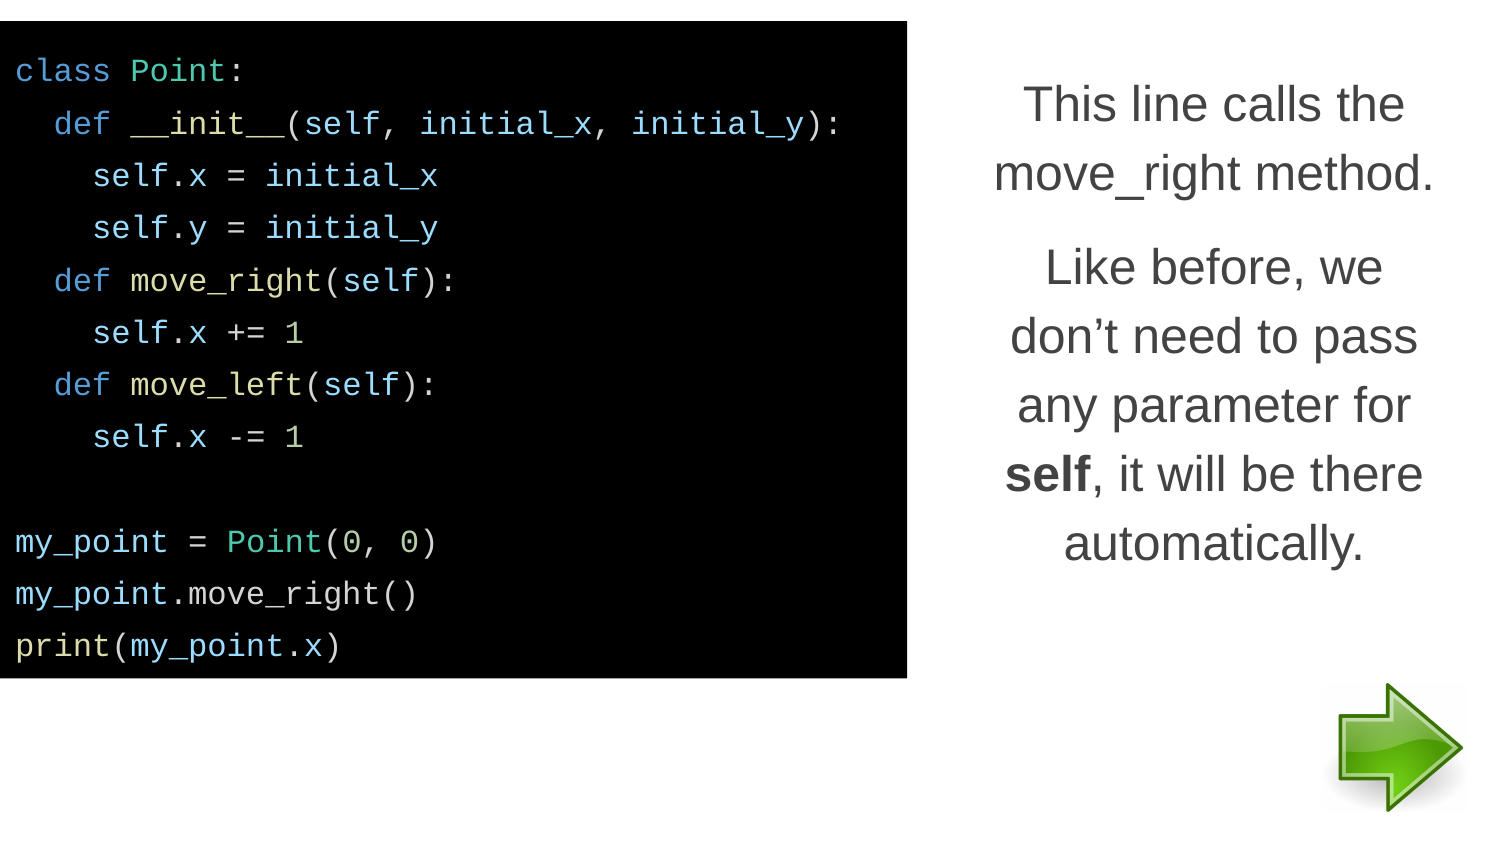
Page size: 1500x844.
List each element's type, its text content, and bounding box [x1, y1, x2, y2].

list This line calls the move_right method. Like before, we don’t need to pass any parameter for self, it will be there automatically. [971, 47, 1458, 586]
text_box class Point: def __init__(self, initial_x, initial_y): self.x = initial_x self.y = initial_y def move_right(self): self.x += 1 def move_left(self): self.x -= 1 my_point = Point(0, 0) my_point.move_right() print(my_point.x) [0, 21, 908, 679]
picture [1322, 683, 1468, 813]
